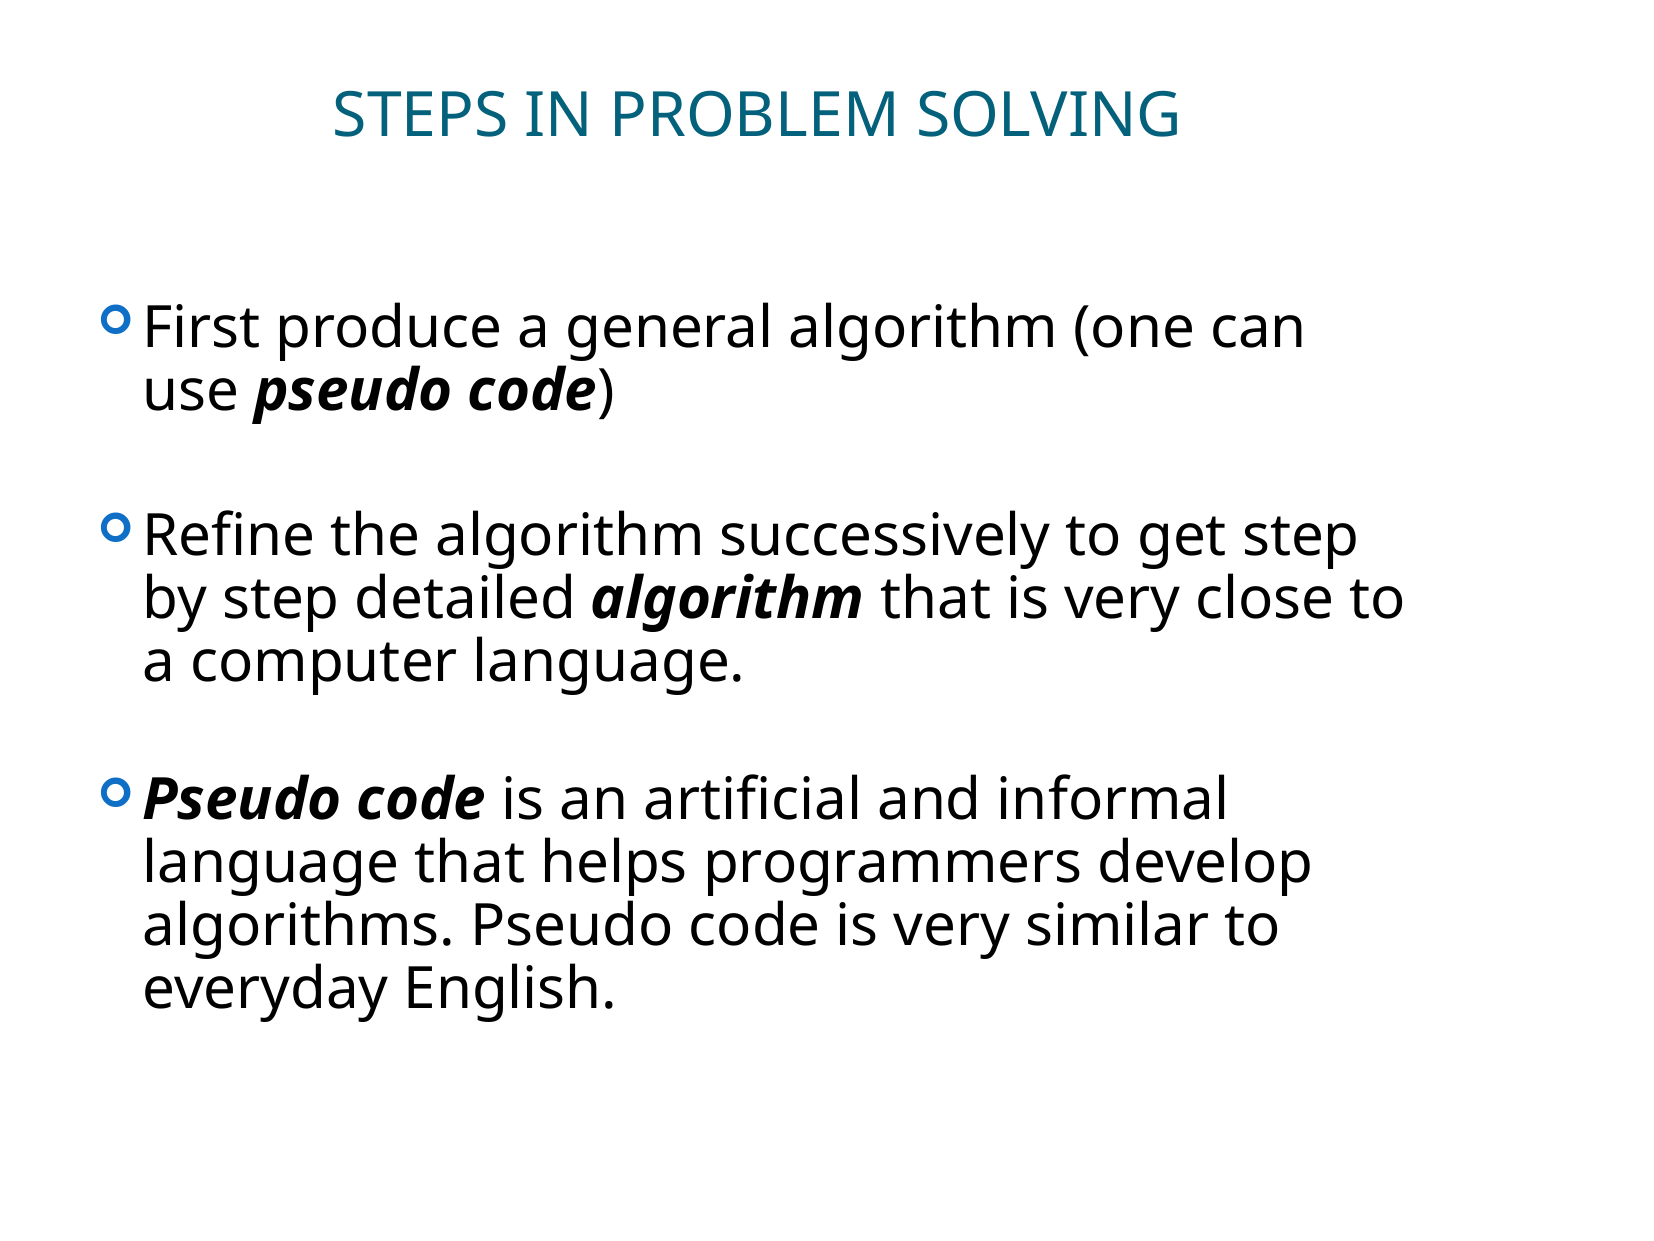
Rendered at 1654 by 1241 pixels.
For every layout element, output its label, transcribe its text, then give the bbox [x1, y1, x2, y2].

list First produce a general algorithm (one can use pseudo code) Refine the algorithm successively to get step by step detailed algorithm that is very close to a computer language. Pseudo code is an artificial and informal language that helps programmers develop algorithms. Pseudo code is very similar to everyday English. [82, 289, 1433, 1171]
title Steps in Problem Solving [82, 52, 1433, 157]
